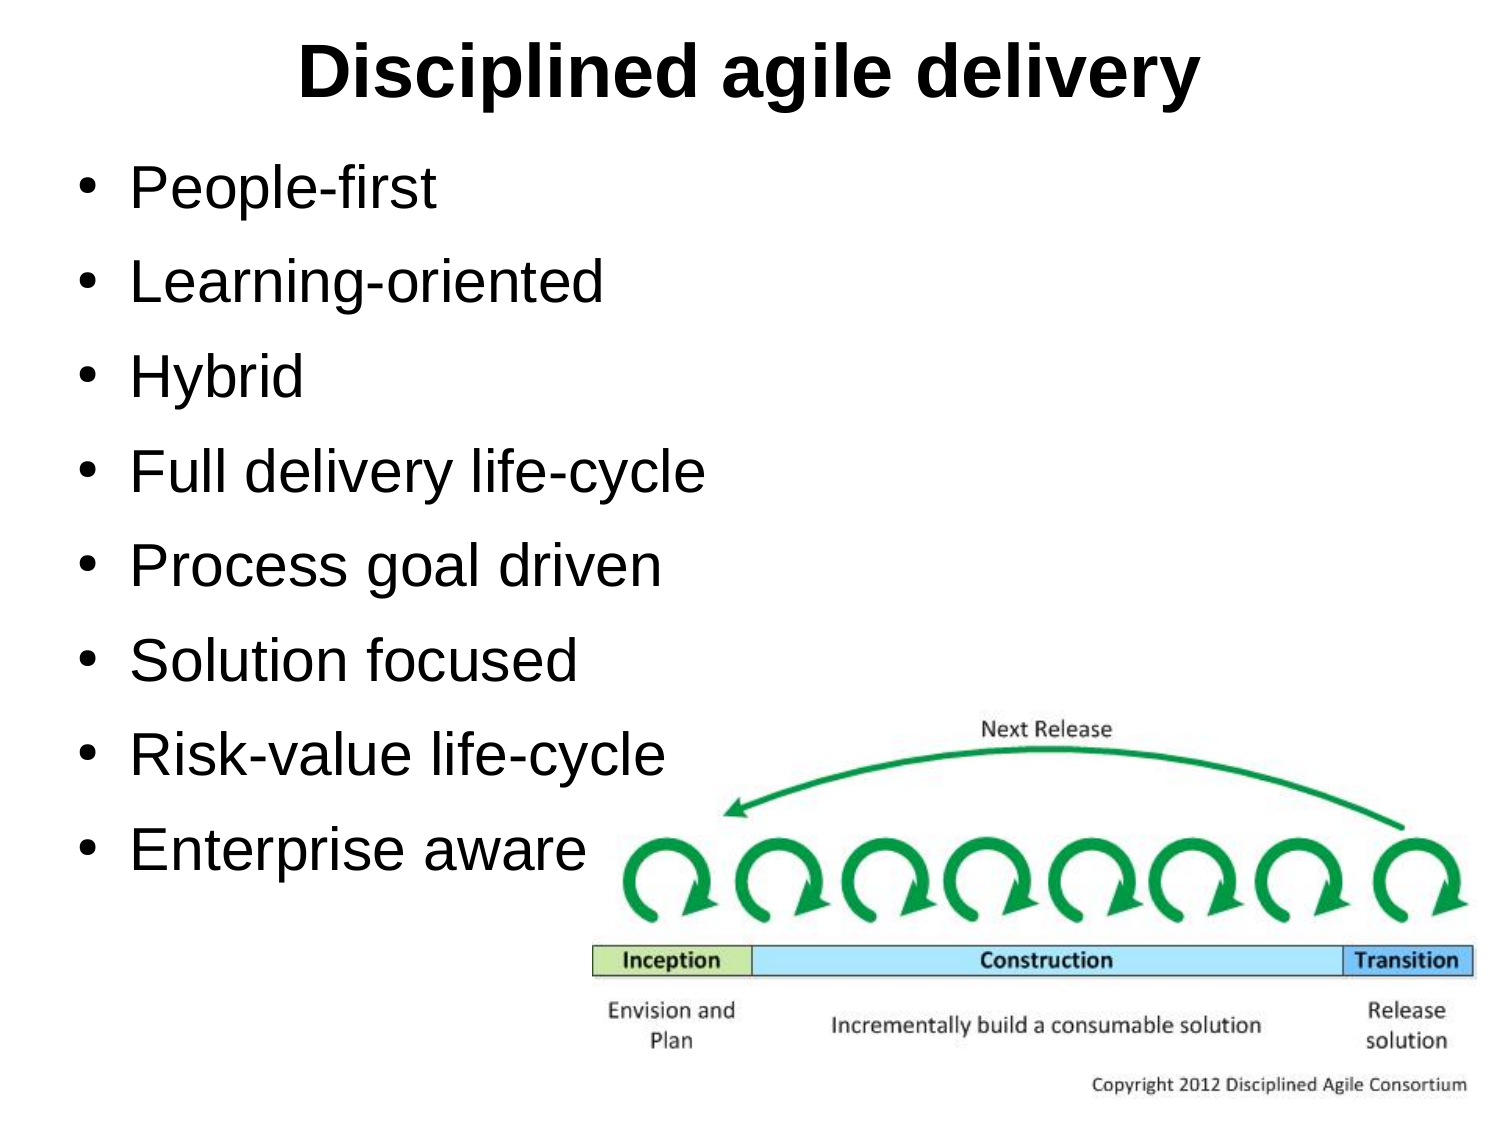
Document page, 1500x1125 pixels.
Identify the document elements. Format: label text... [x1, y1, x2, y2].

picture [592, 710, 1477, 1099]
title Disciplined agile delivery [75, 23, 1425, 119]
list People-first Learning-oriented Hybrid Full delivery life-cycle Process goal driven Solution focused Risk-value life-cycle Enterprise aware [59, 153, 1409, 910]
